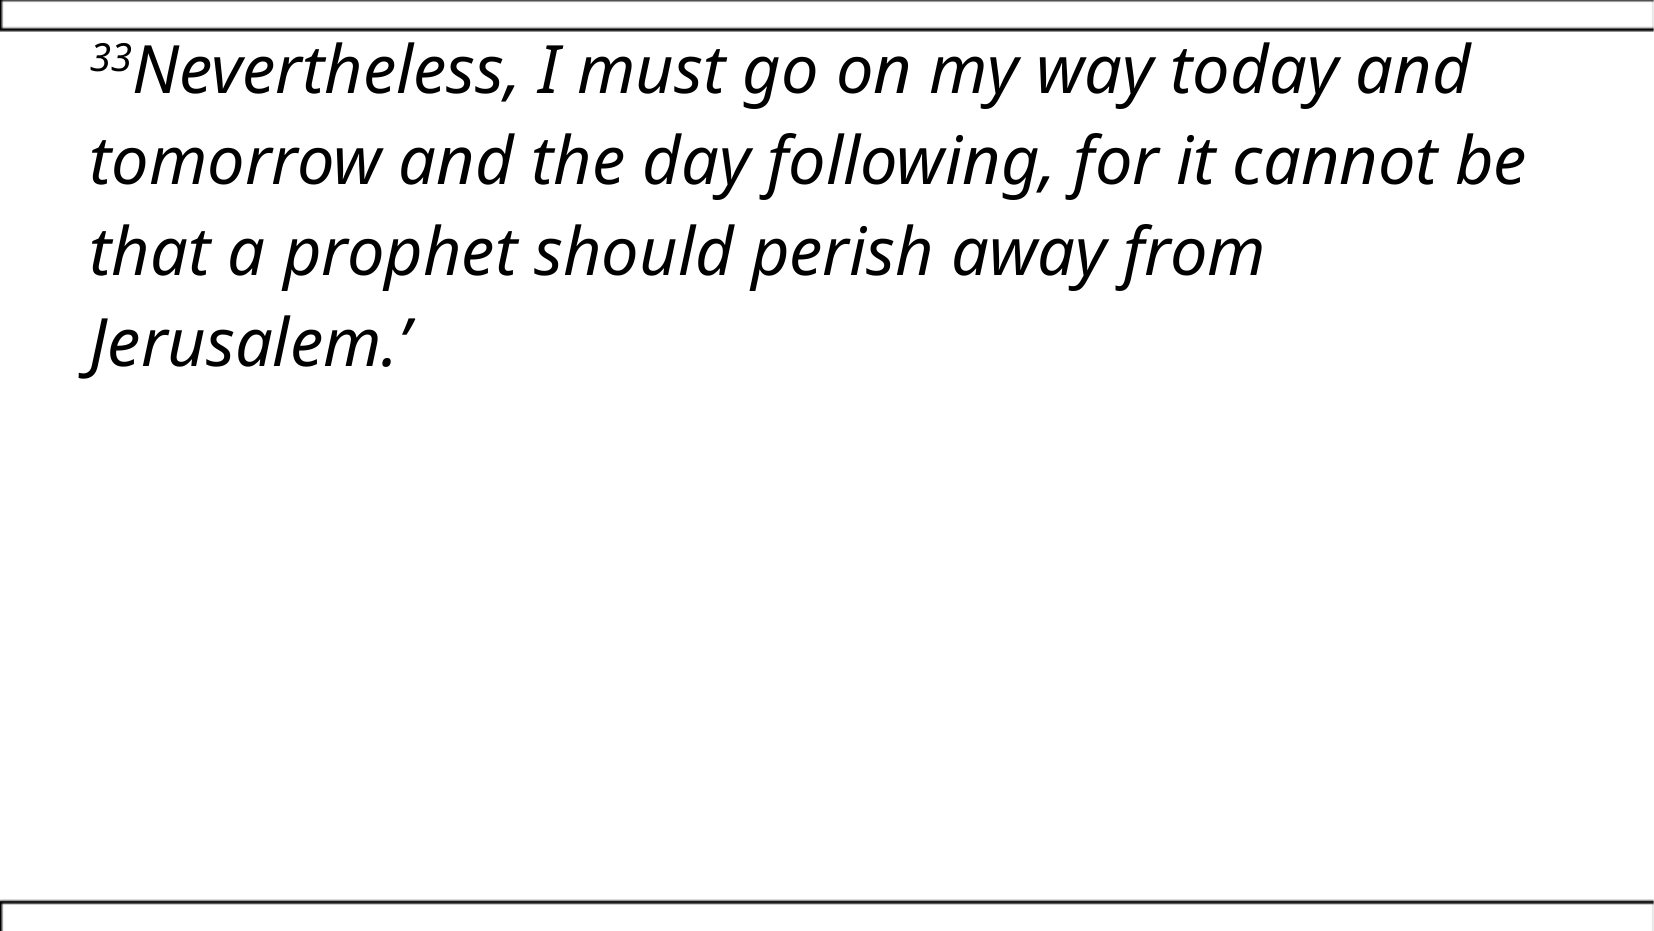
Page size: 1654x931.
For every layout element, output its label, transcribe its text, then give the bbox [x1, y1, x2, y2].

text_box 33Nevertheless, I must go on my way today and tomorrow and the day following, for it cannot be that a prophet should perish away from Jerusalem.’ [75, 15, 1576, 391]
picture [0, 0, 1654, 931]
